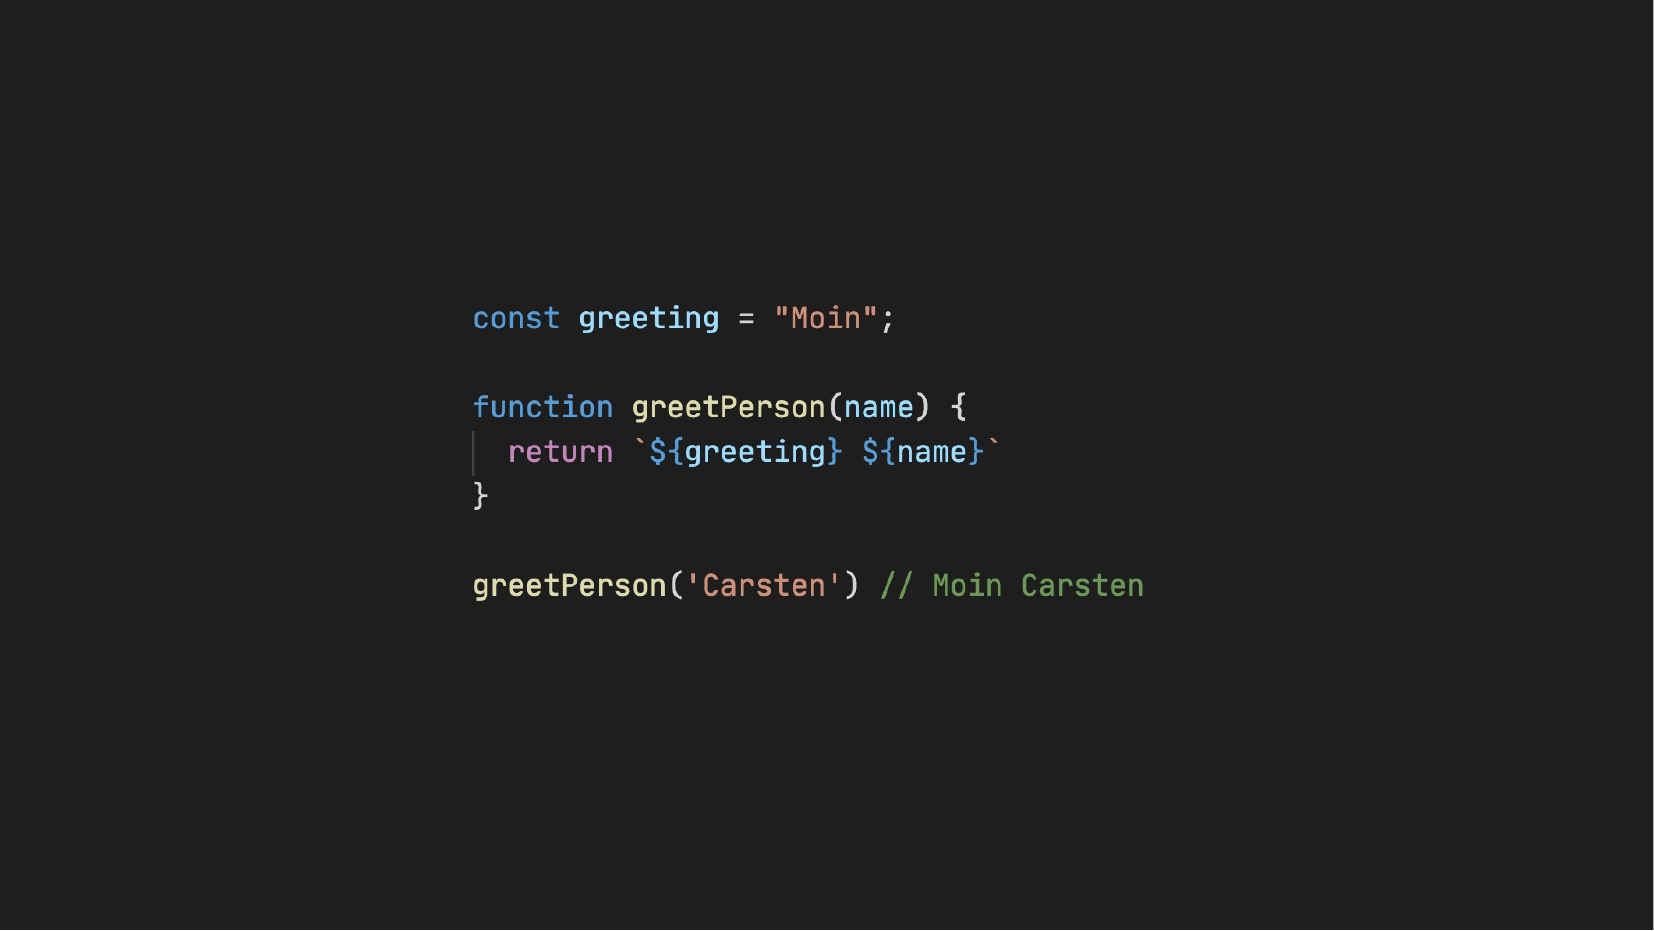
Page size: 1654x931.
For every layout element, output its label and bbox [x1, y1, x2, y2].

picture [451, 297, 1202, 633]
